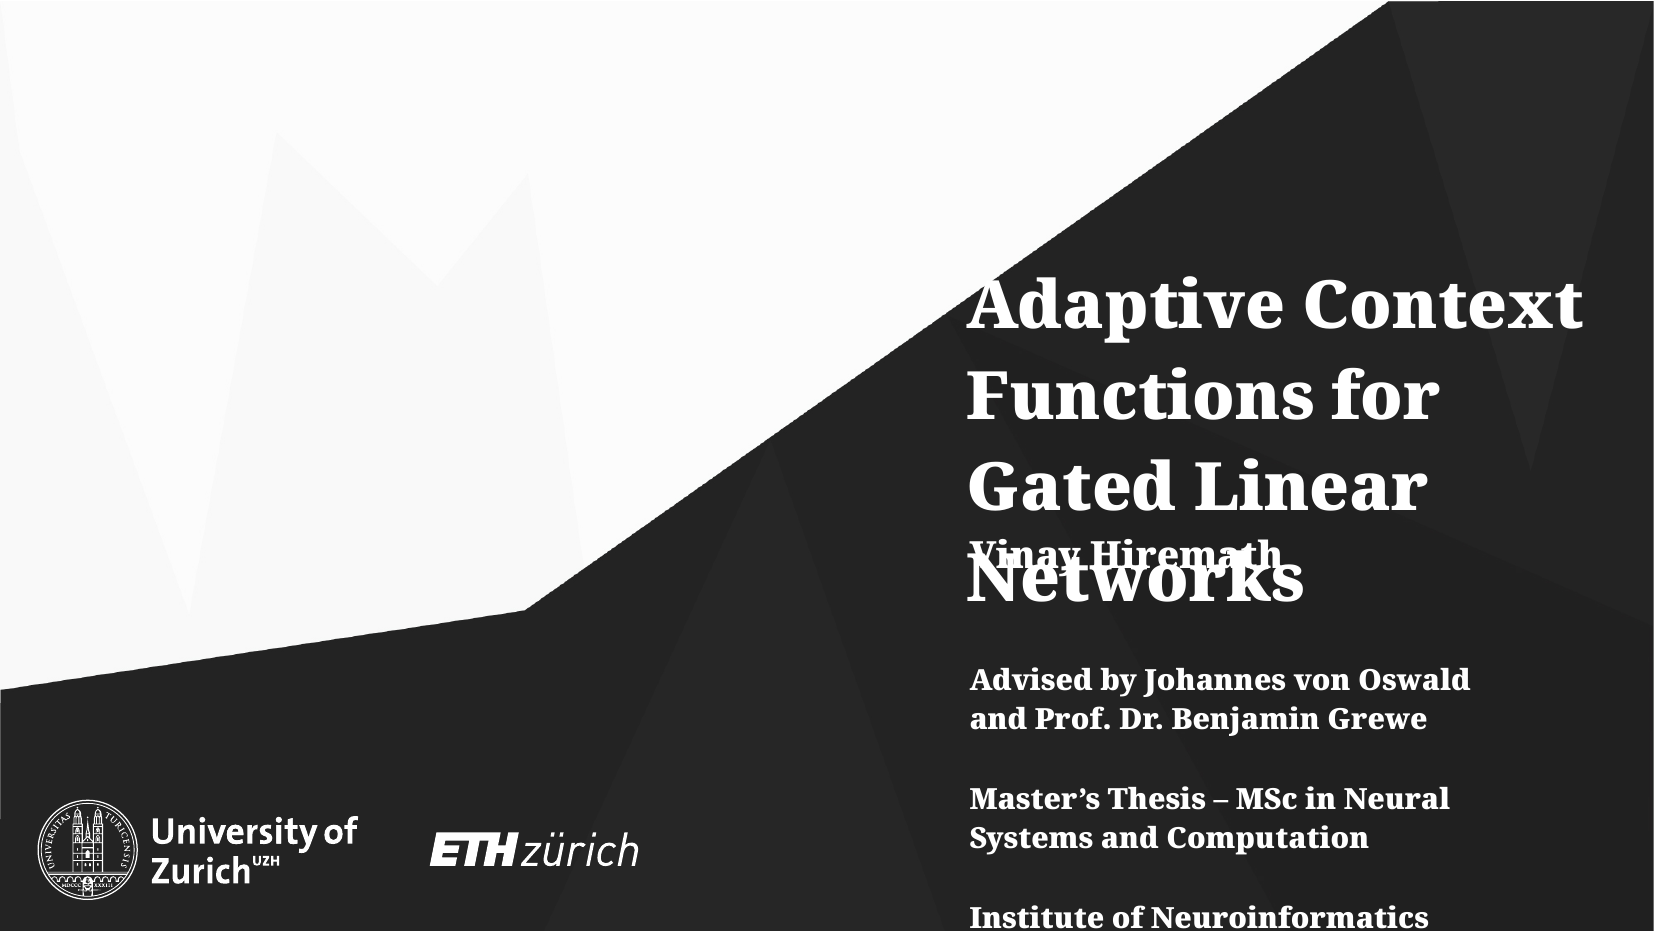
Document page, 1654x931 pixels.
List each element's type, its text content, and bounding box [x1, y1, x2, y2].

picture [0, 1, 1654, 931]
title Adaptive Context Functions for Gated Linear Networks [966, 338, 1639, 540]
subtitle Vinay Hiremath Advised by Johannes von Oswald and Prof. Dr. Benjamin Grewe Master’s Thesis – MSc in Neural Systems and Computation Institute of Neuroinformatics [969, 581, 1629, 884]
